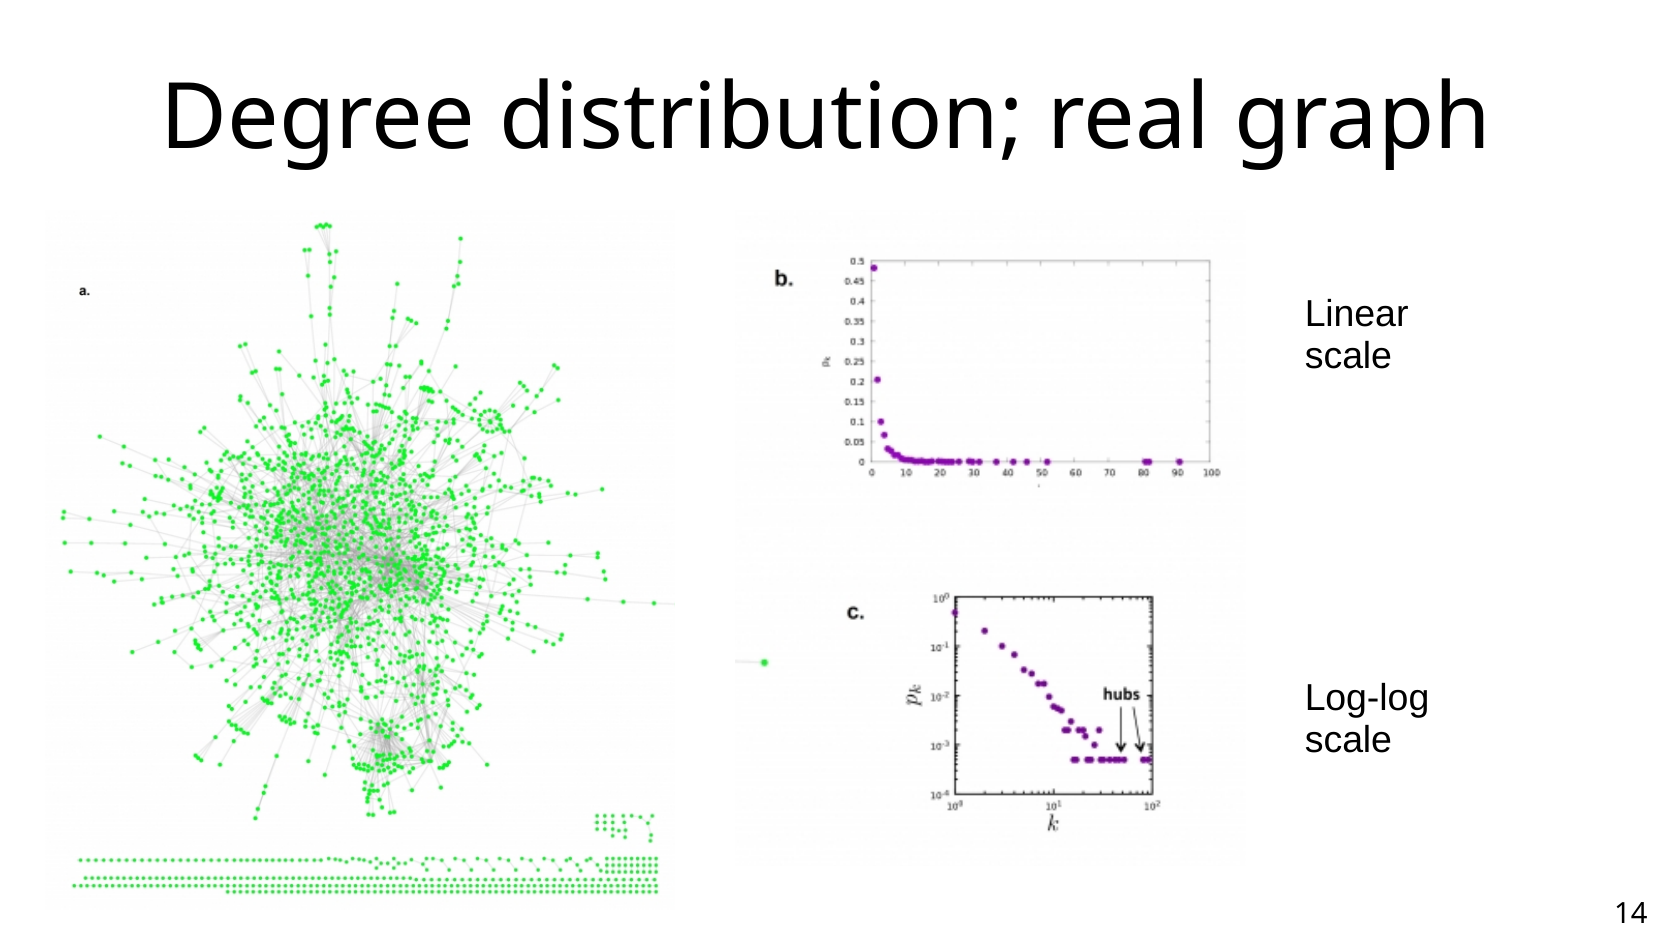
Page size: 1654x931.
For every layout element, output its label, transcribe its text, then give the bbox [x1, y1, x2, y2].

picture [735, 210, 1246, 866]
text_box Log-log scale [1290, 668, 1591, 755]
text_box Linear scale [1290, 285, 1591, 371]
picture [45, 210, 675, 910]
title Degree distribution; real graph [82, 1, 1571, 226]
